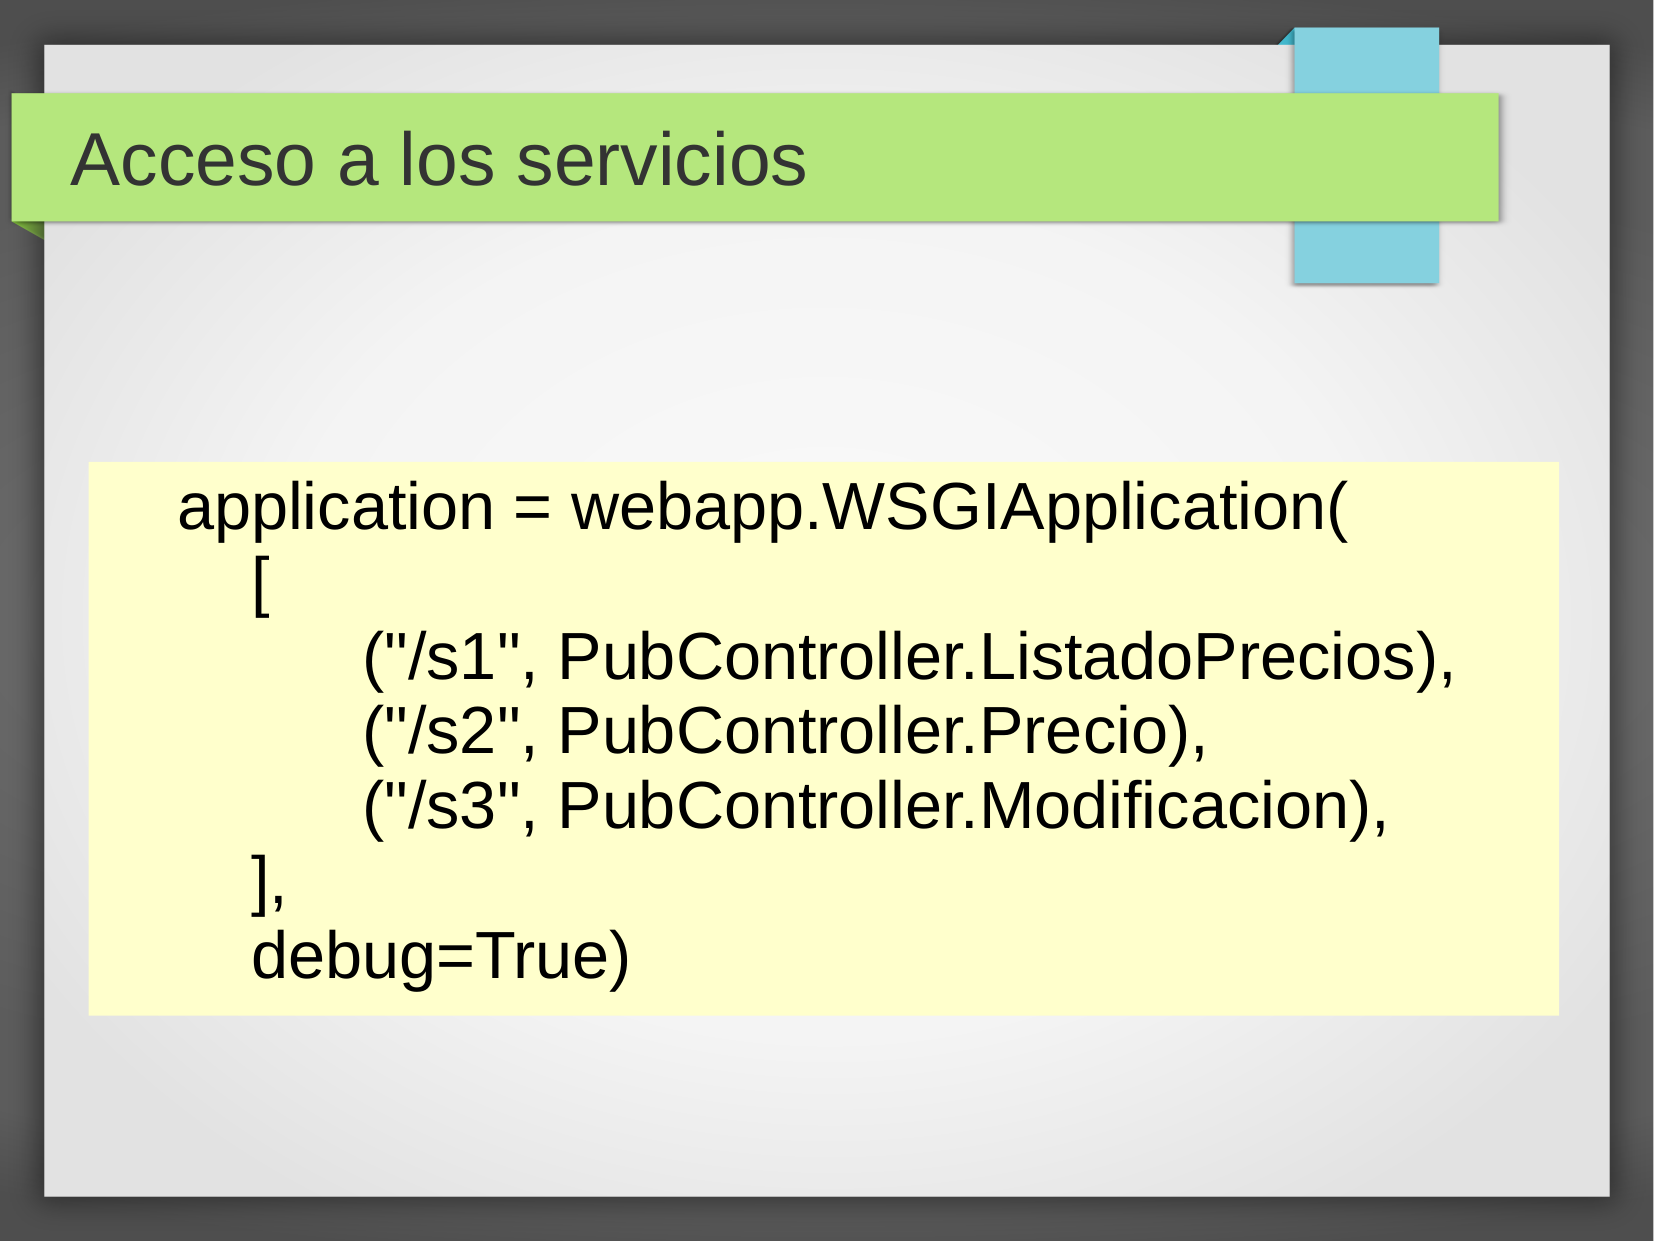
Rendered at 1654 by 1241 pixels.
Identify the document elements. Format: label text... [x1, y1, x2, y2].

picture [0, 0, 1654, 1241]
text_box application = webapp.WSGIApplication( [ ("/s1", PubController.ListadoPrecios), ("/s2", PubController.Precio), ("/s3", PubController.Modificacion), ], debug=True) [88, 461, 1560, 1016]
title Acceso a los servicios [70, 106, 1229, 213]
